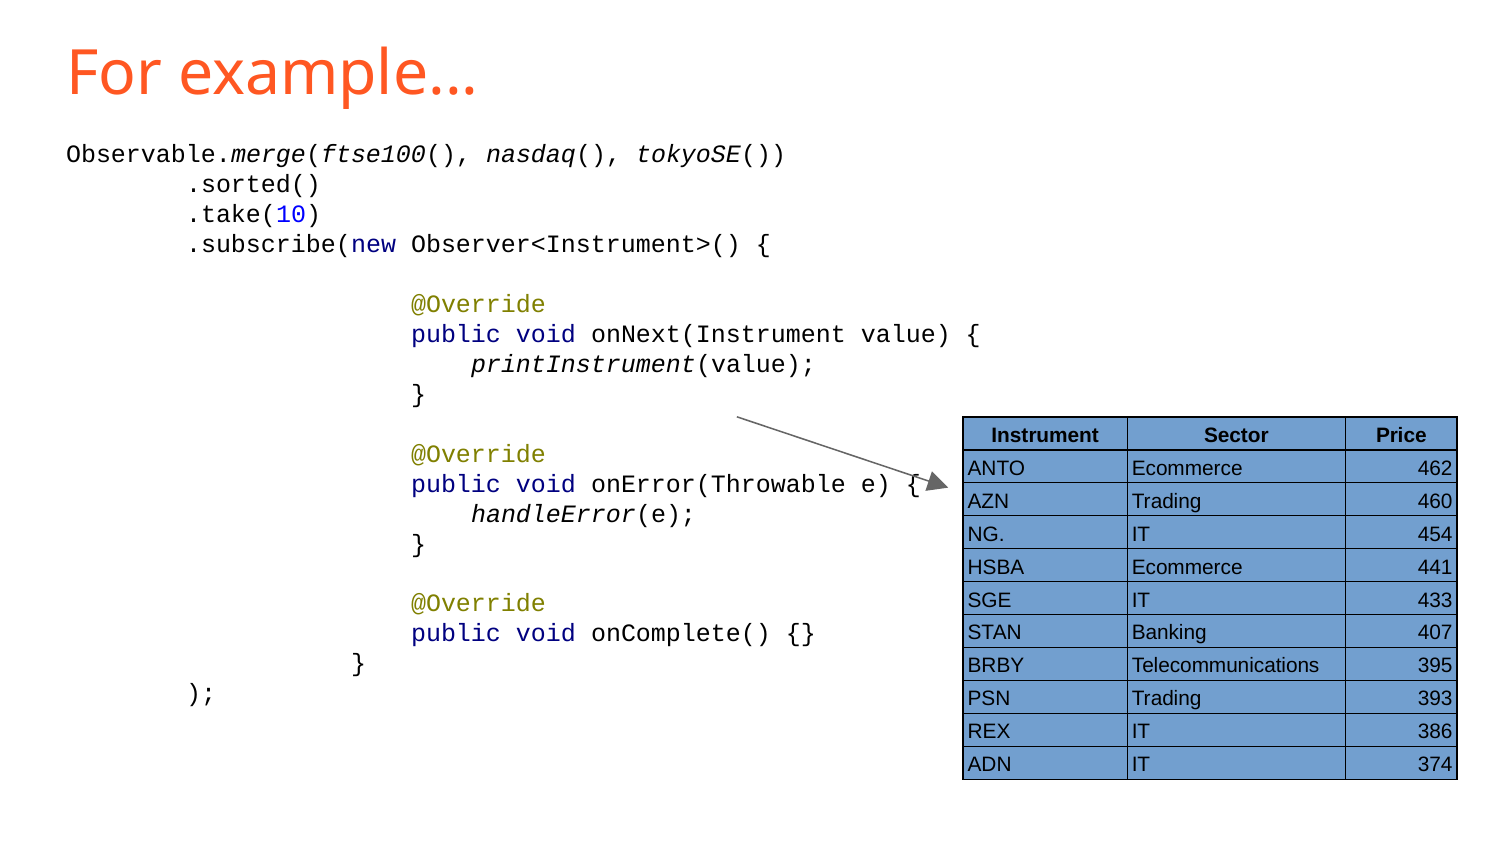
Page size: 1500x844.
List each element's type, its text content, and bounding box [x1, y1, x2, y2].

table_cell Trading [1128, 483, 1345, 515]
table_cell Banking [1128, 615, 1345, 647]
table_cell SGE [964, 582, 1127, 614]
table_cell PSN [964, 681, 1127, 713]
table_cell 393 [1346, 681, 1456, 713]
table_cell IT [1128, 582, 1345, 614]
table_cell Telecommunications [1128, 648, 1345, 680]
table_cell 441 [1346, 549, 1456, 581]
table_cell IT [1128, 714, 1345, 746]
table_cell STAN [964, 615, 1127, 647]
table_cell Ecommerce [1128, 549, 1345, 581]
table_cell 386 [1346, 714, 1456, 746]
table_cell ANTO [964, 451, 1127, 482]
table_cell IT [1128, 516, 1345, 548]
list Observable.merge(ftse100(), nasdaq(), tokyoSE()) .sorted() .take(10) .subscribe(new Observer<Instrument>() { @Override public void onNext(Instrument value) { printInstrument(value); } @Override public void onError(Throwable e) { handleError(e); } @Override public void onComplete() {} } ); [51, 122, 1449, 684]
table_cell ADN [964, 747, 1127, 779]
table_cell 460 [1346, 483, 1456, 515]
table_cell 454 [1346, 516, 1456, 548]
table_cell 407 [1346, 615, 1456, 647]
table_cell NG. [964, 516, 1127, 548]
table_header Instrument [964, 418, 1127, 449]
table_cell AZN [964, 483, 1127, 515]
table_cell 433 [1346, 582, 1456, 614]
table_cell Ecommerce [1128, 451, 1345, 482]
table_cell Trading [1128, 681, 1345, 713]
table_header Price [1346, 418, 1456, 449]
table_cell 462 [1346, 451, 1456, 482]
table_cell 374 [1346, 747, 1456, 779]
table_cell 395 [1346, 648, 1456, 680]
table_header Sector [1128, 418, 1345, 449]
table_cell HSBA [964, 549, 1127, 581]
table_cell BRBY [964, 648, 1127, 680]
title For example... [51, 17, 1449, 111]
table_cell REX [964, 714, 1127, 746]
table_cell IT [1128, 747, 1345, 779]
